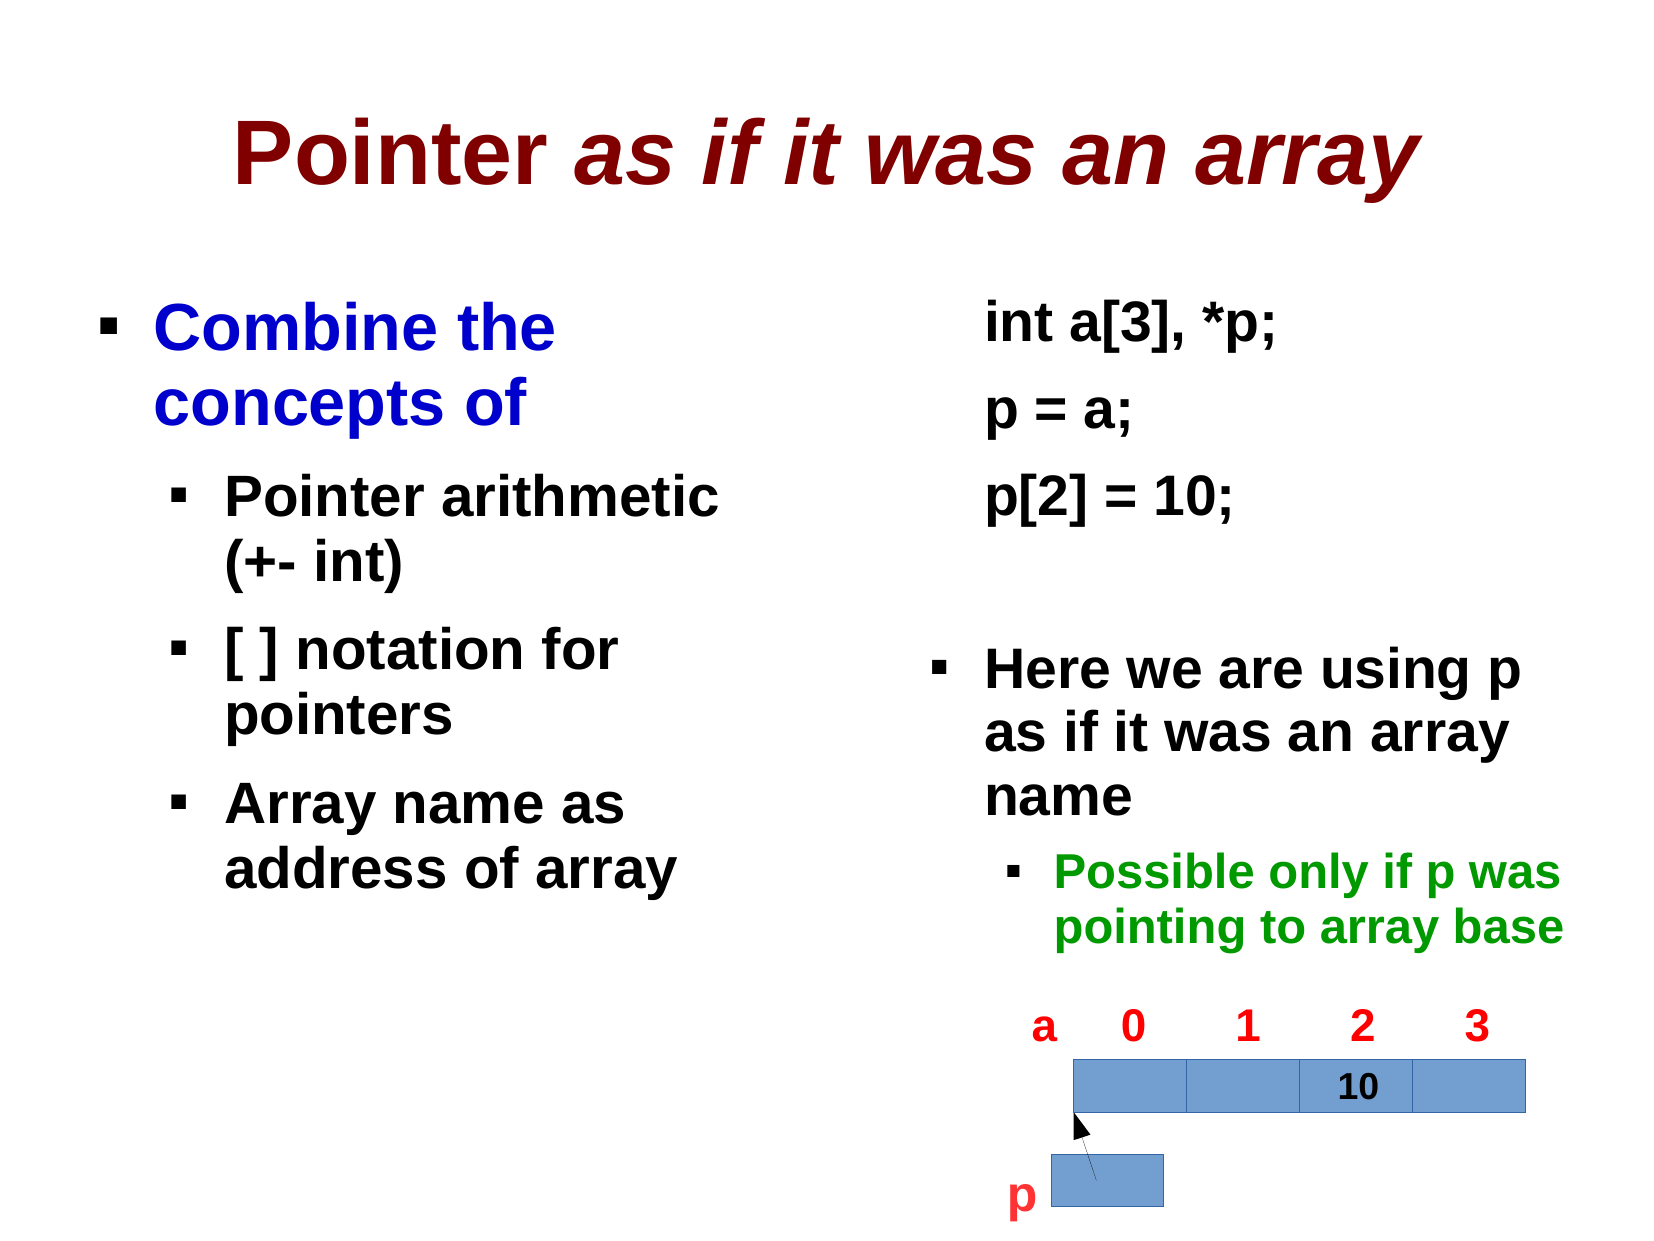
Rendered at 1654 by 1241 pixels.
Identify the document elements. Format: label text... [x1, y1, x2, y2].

text_box a 0 1 2 3 [1016, 992, 1525, 1059]
title Pointer as if it was an array [82, 49, 1571, 257]
text_box [1051, 1154, 1164, 1207]
list Combine the concepts of Pointer arithmetic (+- int) [ ] notation for pointers Array name as address of array [82, 290, 809, 1010]
text_box p [992, 1158, 1049, 1230]
text_box [1073, 1059, 1322, 1113]
list int a[3], *p; p = a; p[2] = 10; Here we are using p as if it was an array name Possible only if p was pointing to array base [845, 290, 1572, 1010]
text_box [1394, 1059, 1526, 1113]
text_box 10 [1322, 1058, 1394, 1116]
